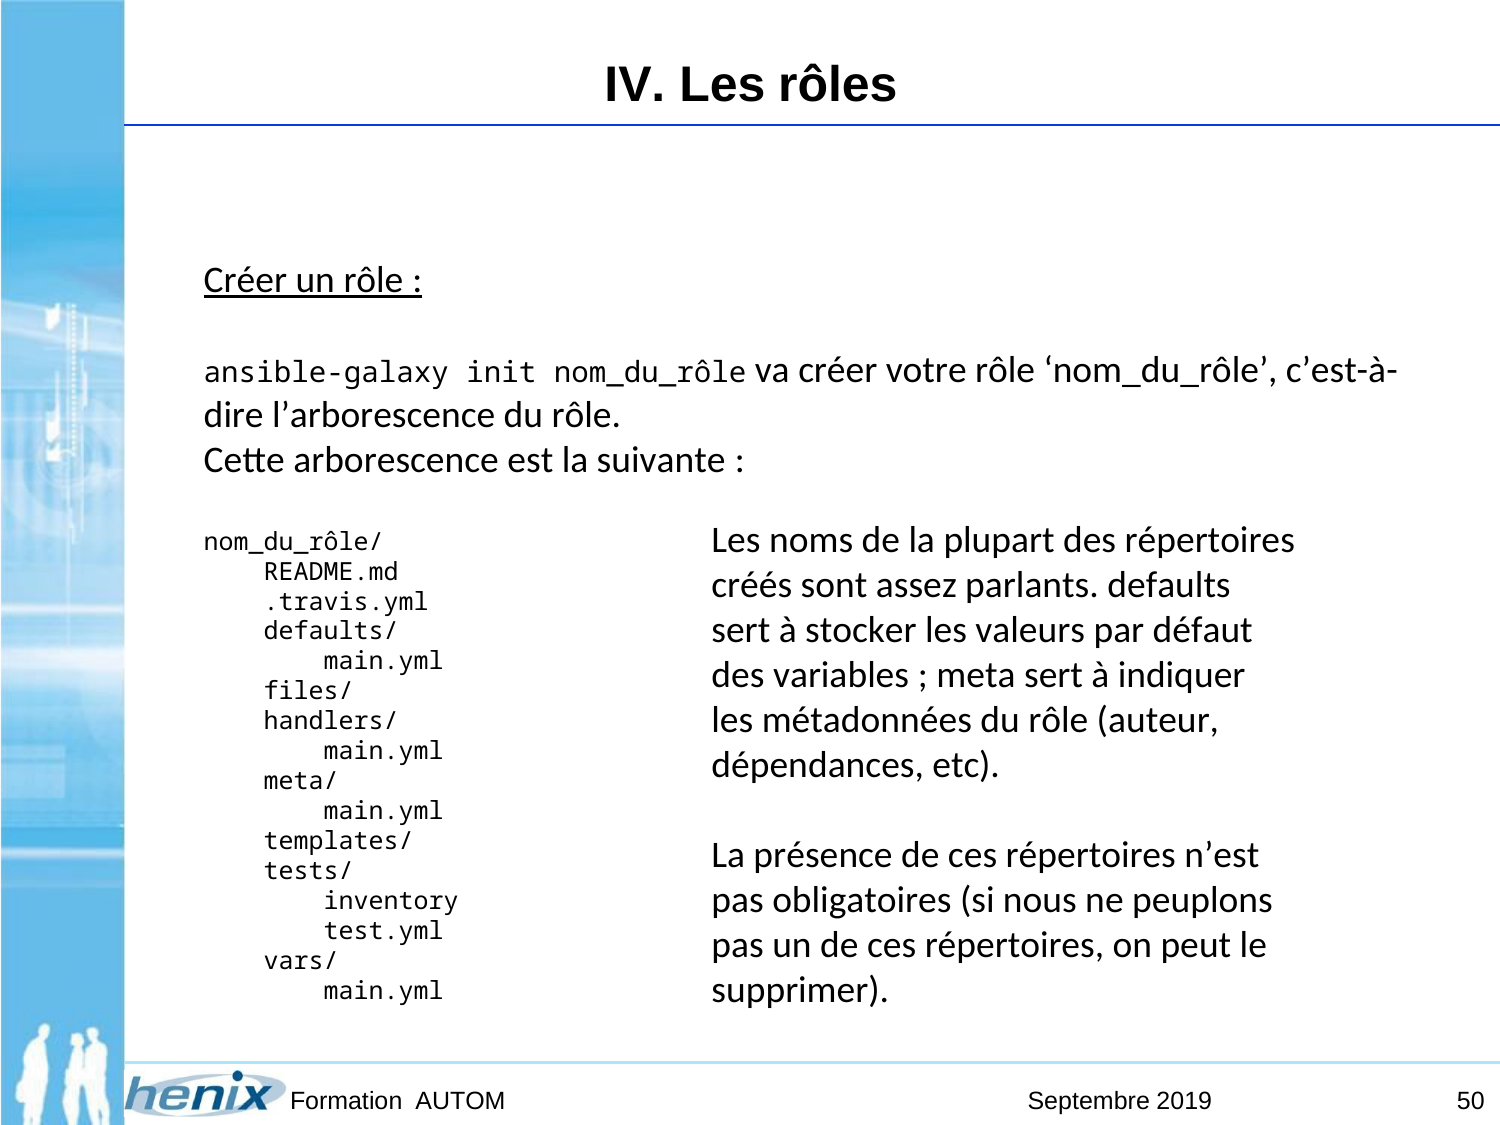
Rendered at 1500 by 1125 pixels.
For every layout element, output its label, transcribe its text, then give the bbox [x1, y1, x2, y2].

text_box [123, 1070, 287, 1117]
text_box Formation AUTOM [288, 1084, 507, 1115]
text_box <numéro> [1452, 1084, 1490, 1115]
text_box Septembre 2019 [1025, 1084, 1288, 1115]
text_box Les noms de la plupart des répertoires créés sont assez parlants. defaults sert à stocker les valeurs par défaut des variables ; meta sert à indiquer les métadonnées du rôle (auteur, dépendances, etc). La présence de ces répertoires n’est pas obligatoires (si nous ne peuplons pas un de ces répertoires, on peut le supprimer). [696, 507, 1311, 1018]
picture [0, 0, 126, 1125]
text_box IV. Les rôles [138, 50, 1363, 112]
text_box Créer un rôle : ansible-galaxy init nom_du_rôle va créer votre rôle ‘nom_du_rôle’, c’est-à-dire l’arborescence du rôle. Cette arborescence est la suivante : nom_du_rôle/ README.md .travis.yml defaults/ main.yml files/ handlers/ main.yml meta/ main.yml templates/ tests/ inventory test.yml vars/ main.yml [189, 247, 1442, 1012]
